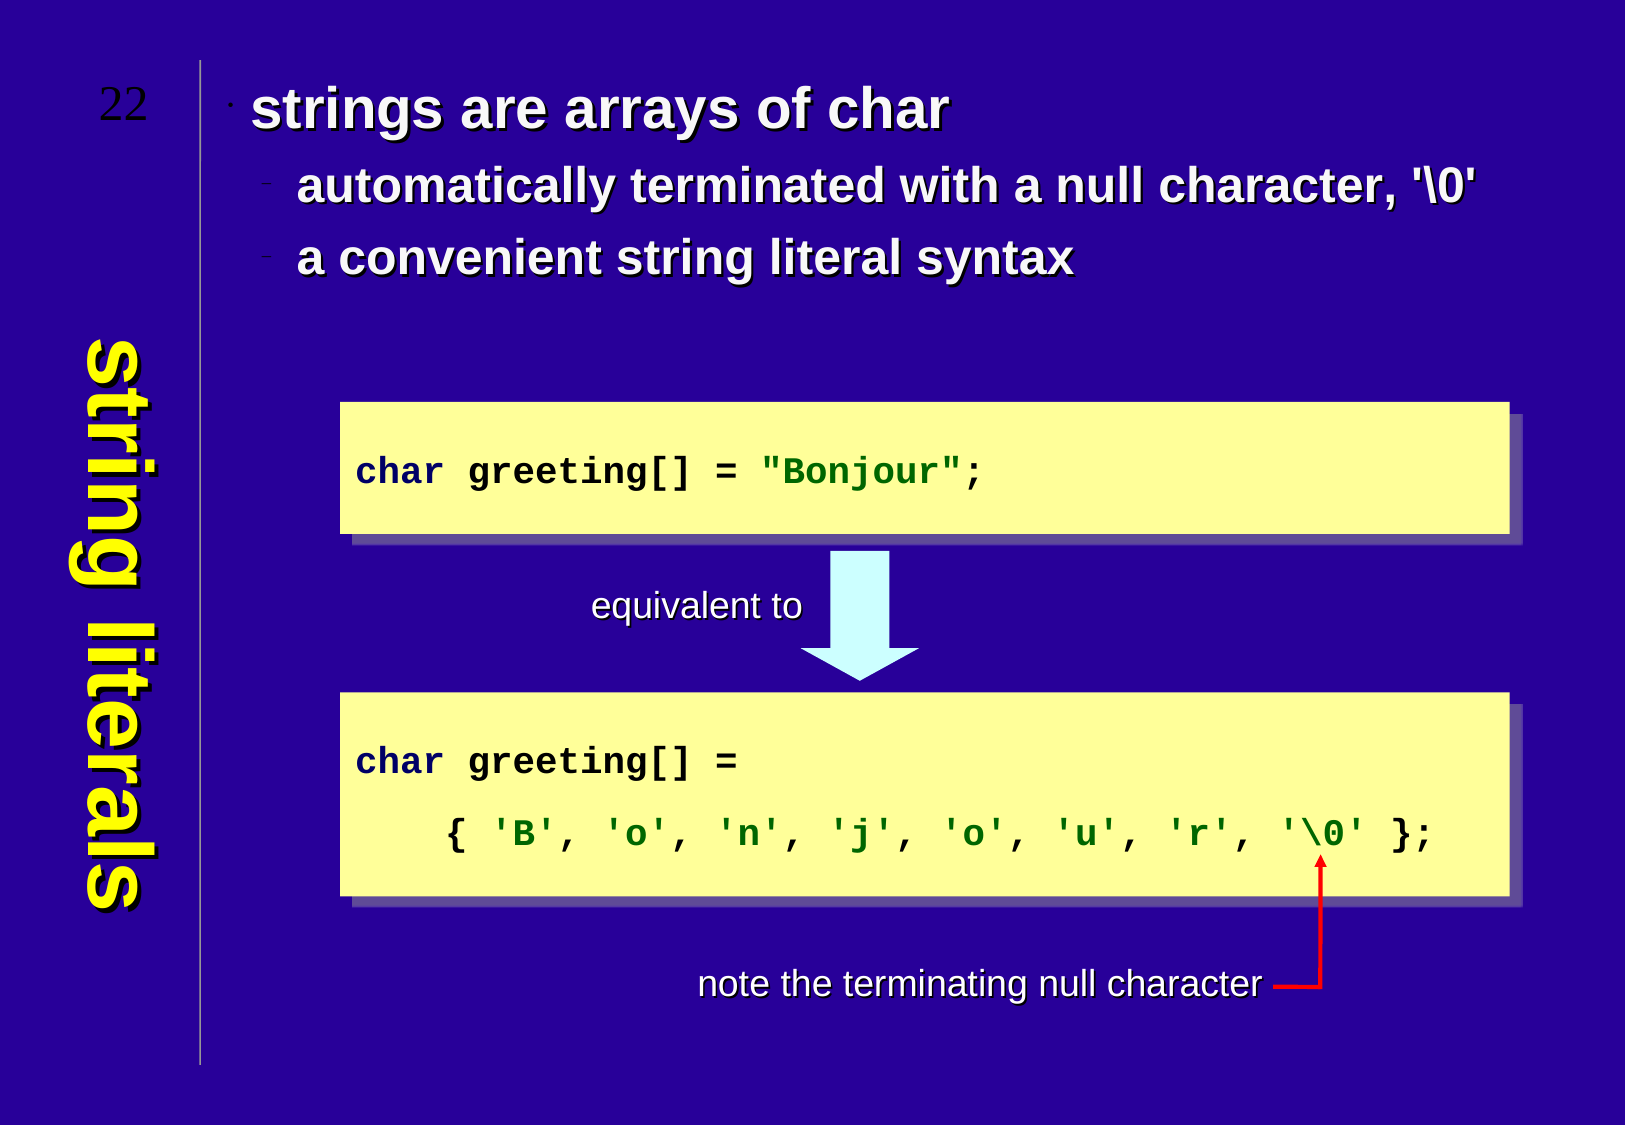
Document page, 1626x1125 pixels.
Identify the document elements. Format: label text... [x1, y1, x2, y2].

title string literals [50, 187, 188, 1063]
text_box char greeting[] = { 'B', 'o', 'n', 'j', 'o', 'u', 'r', '\0' }; [340, 692, 1510, 897]
list strings are arrays of char automatically terminated with a null character, '\0' a convenient string literal syntax [212, 62, 1550, 1063]
text_box equivalent to [576, 573, 830, 634]
text_box char greeting[] = "Bonjour"; [340, 401, 1510, 534]
text_box note the terminating null character [682, 951, 1368, 1012]
text_box [800, 550, 919, 681]
